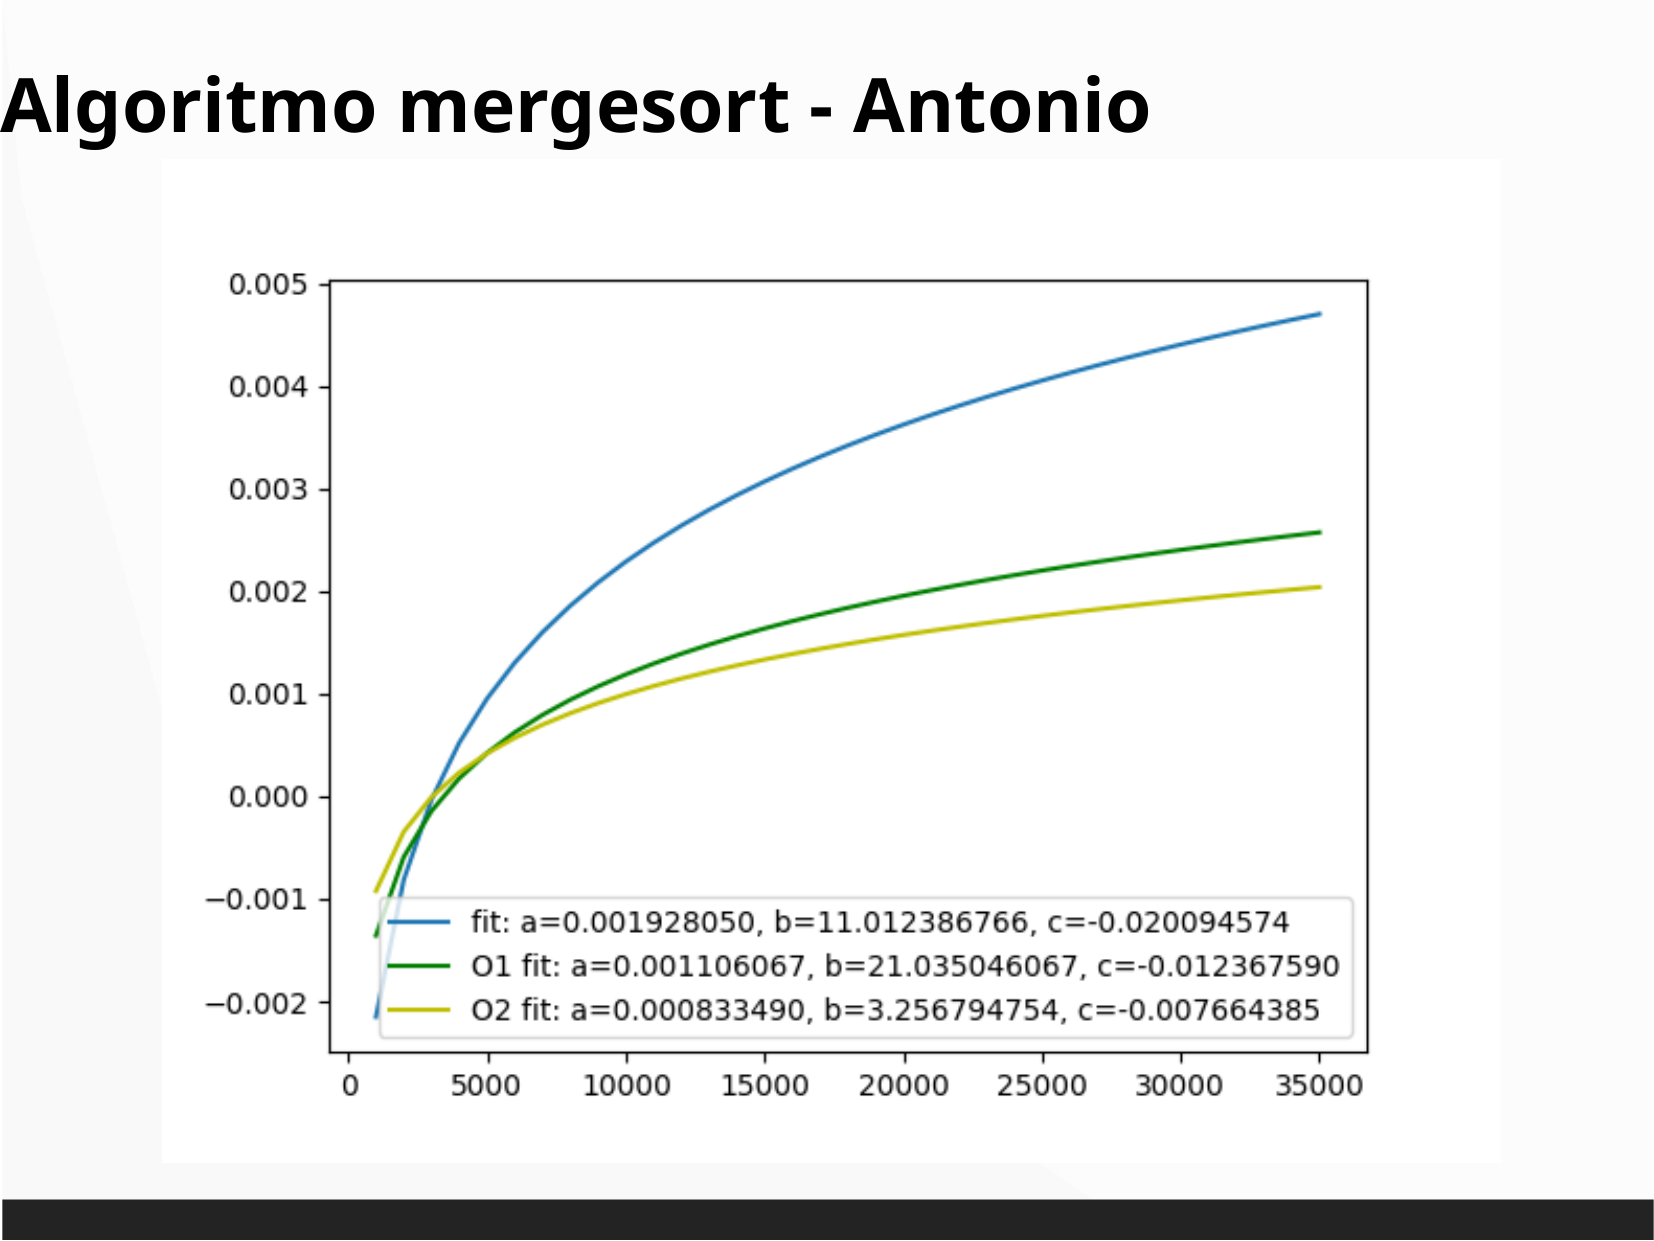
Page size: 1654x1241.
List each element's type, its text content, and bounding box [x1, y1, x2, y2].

picture [2, 0, 1654, 1241]
title Algoritmo mergesort - Antonio [0, 0, 1489, 208]
